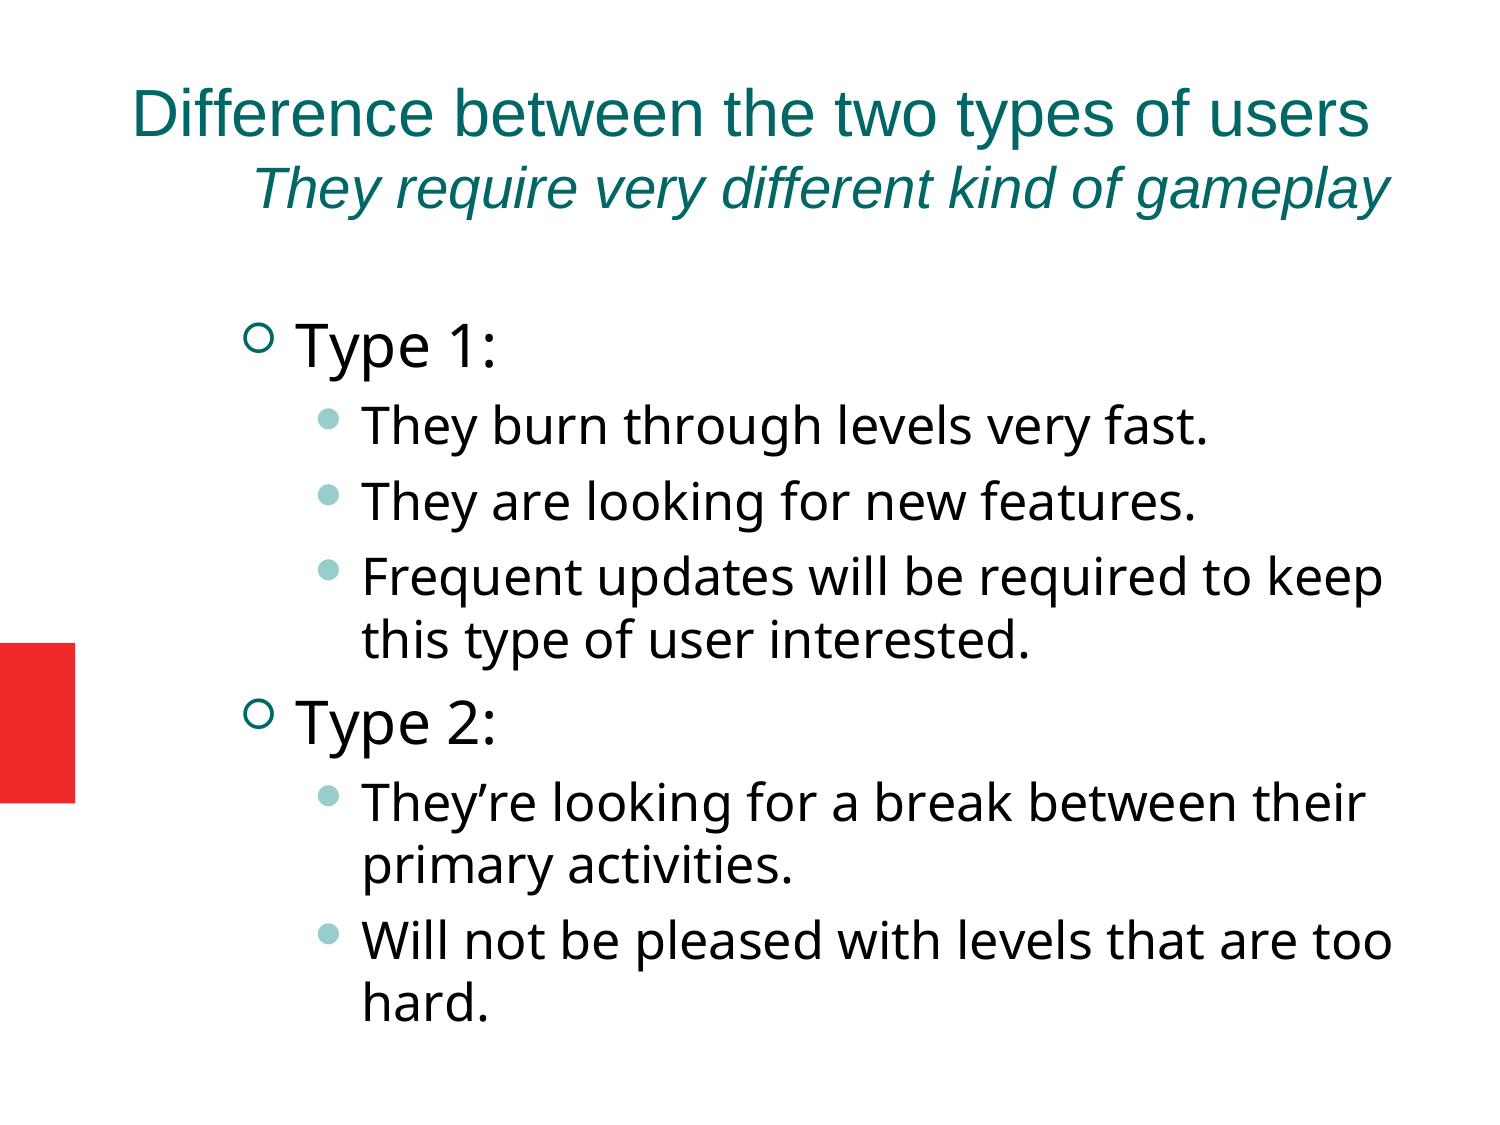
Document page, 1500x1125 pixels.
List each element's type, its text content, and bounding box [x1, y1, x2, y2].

text_box Type 1: They burn through levels very fast. They are looking for new features. Frequent updates will be required to keep this type of user interested. Type 2: They’re looking for a break between their primary activities. Will not be pleased with levels that are too hard. [224, 299, 1425, 975]
text_box Difference between the two types of users They require very different kind of gameplay [87, 62, 1407, 225]
